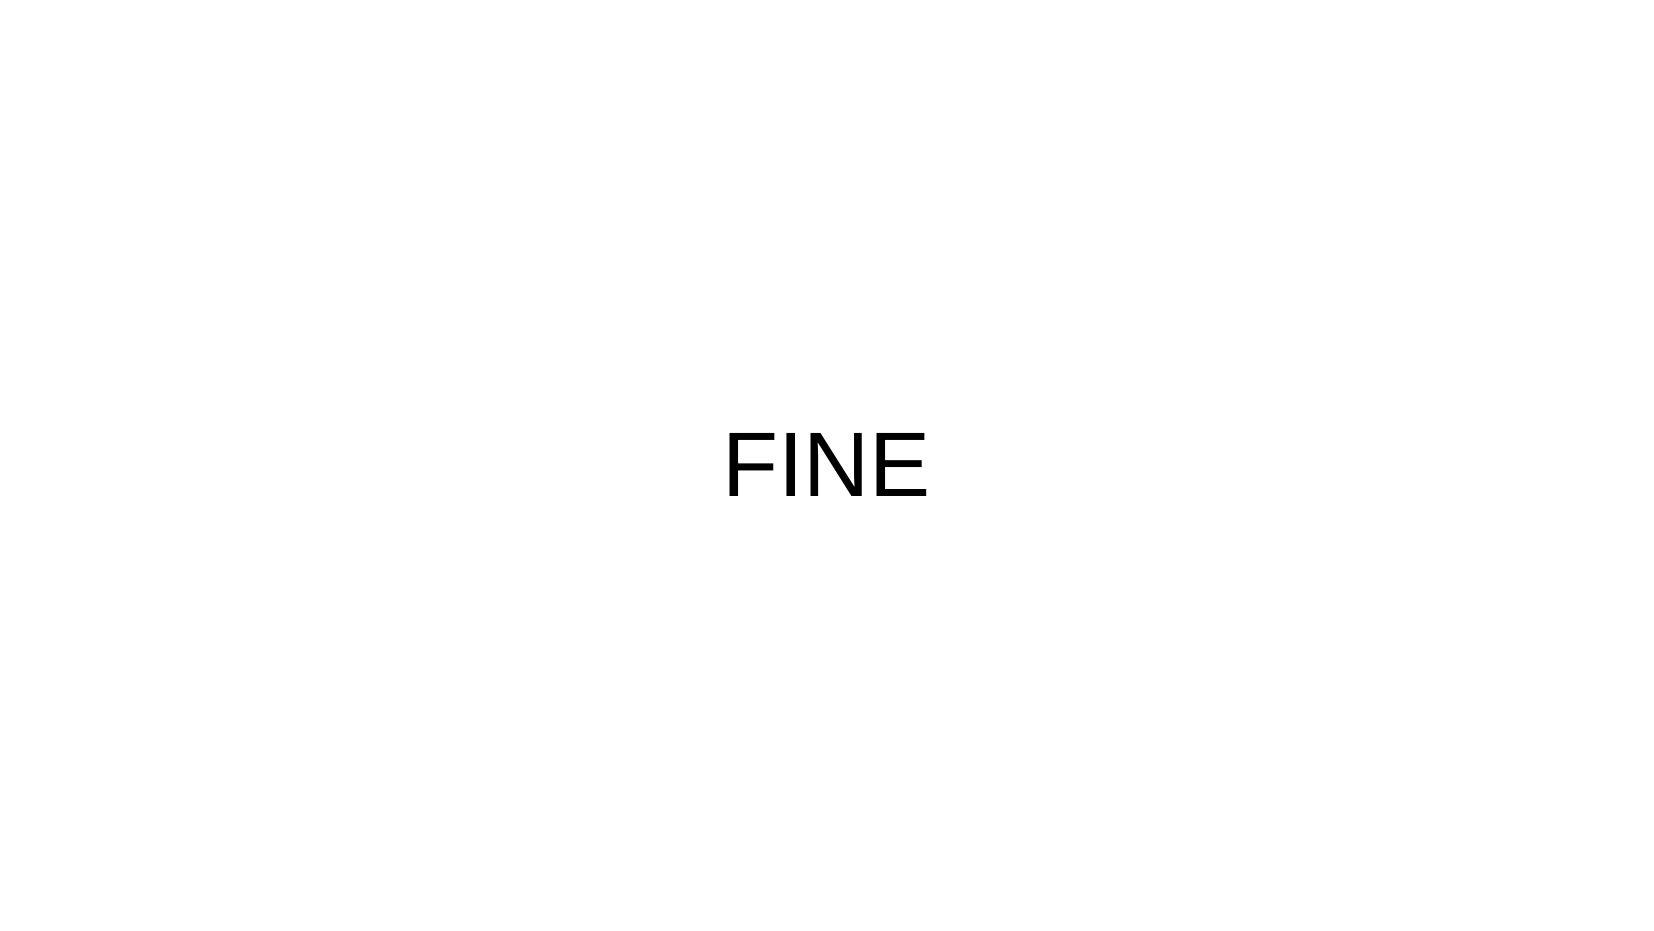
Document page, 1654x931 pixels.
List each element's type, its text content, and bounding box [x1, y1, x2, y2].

title FINE [82, 387, 1571, 543]
